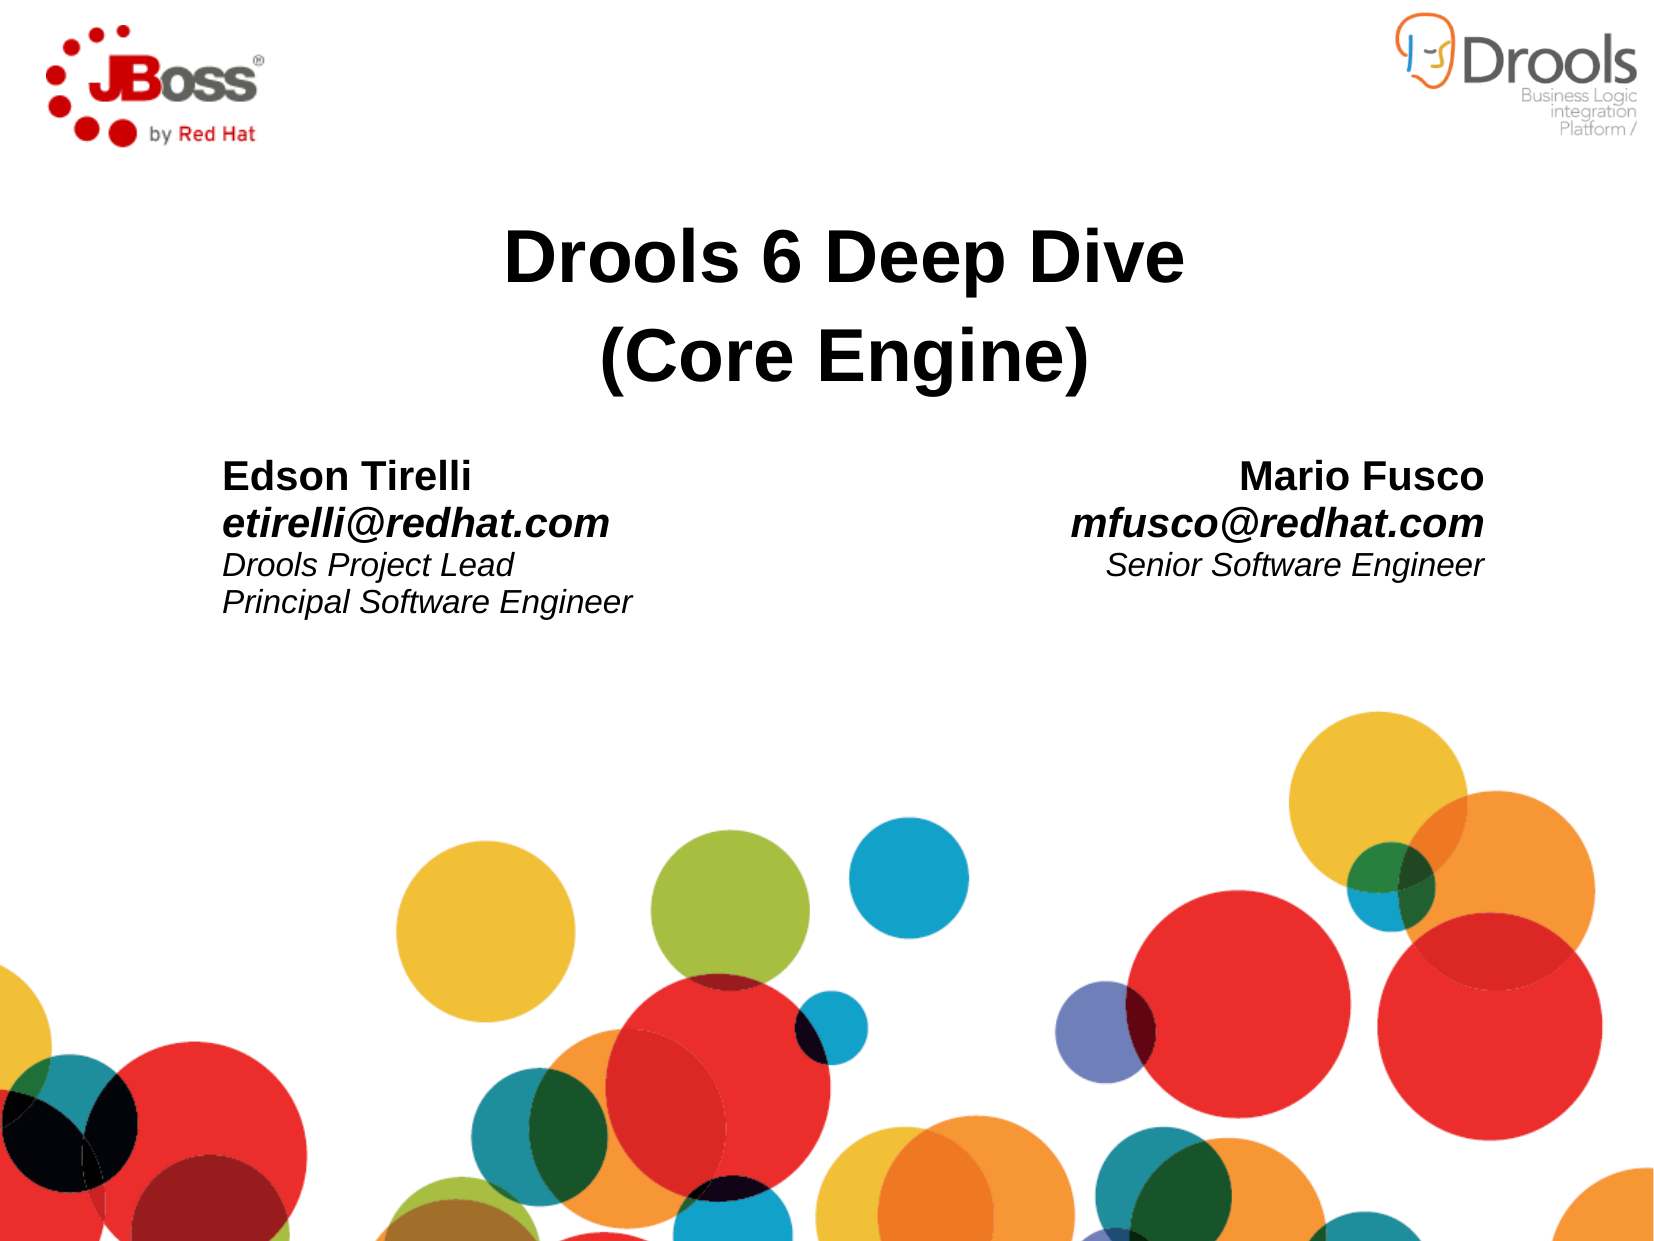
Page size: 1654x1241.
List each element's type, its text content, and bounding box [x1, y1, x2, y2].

picture [1389, 7, 1643, 146]
picture [46, 25, 266, 149]
picture [0, 690, 1654, 1241]
text_box Mario Fusco mfusco@redhat.com Senior Software Engineer [1055, 445, 1500, 666]
list Drools 6 Deep Dive (Core Engine) [101, 207, 1590, 421]
text_box Edson Tirelli etirelli@redhat.com Drools Project Lead Principal Software Engineer [207, 445, 648, 629]
